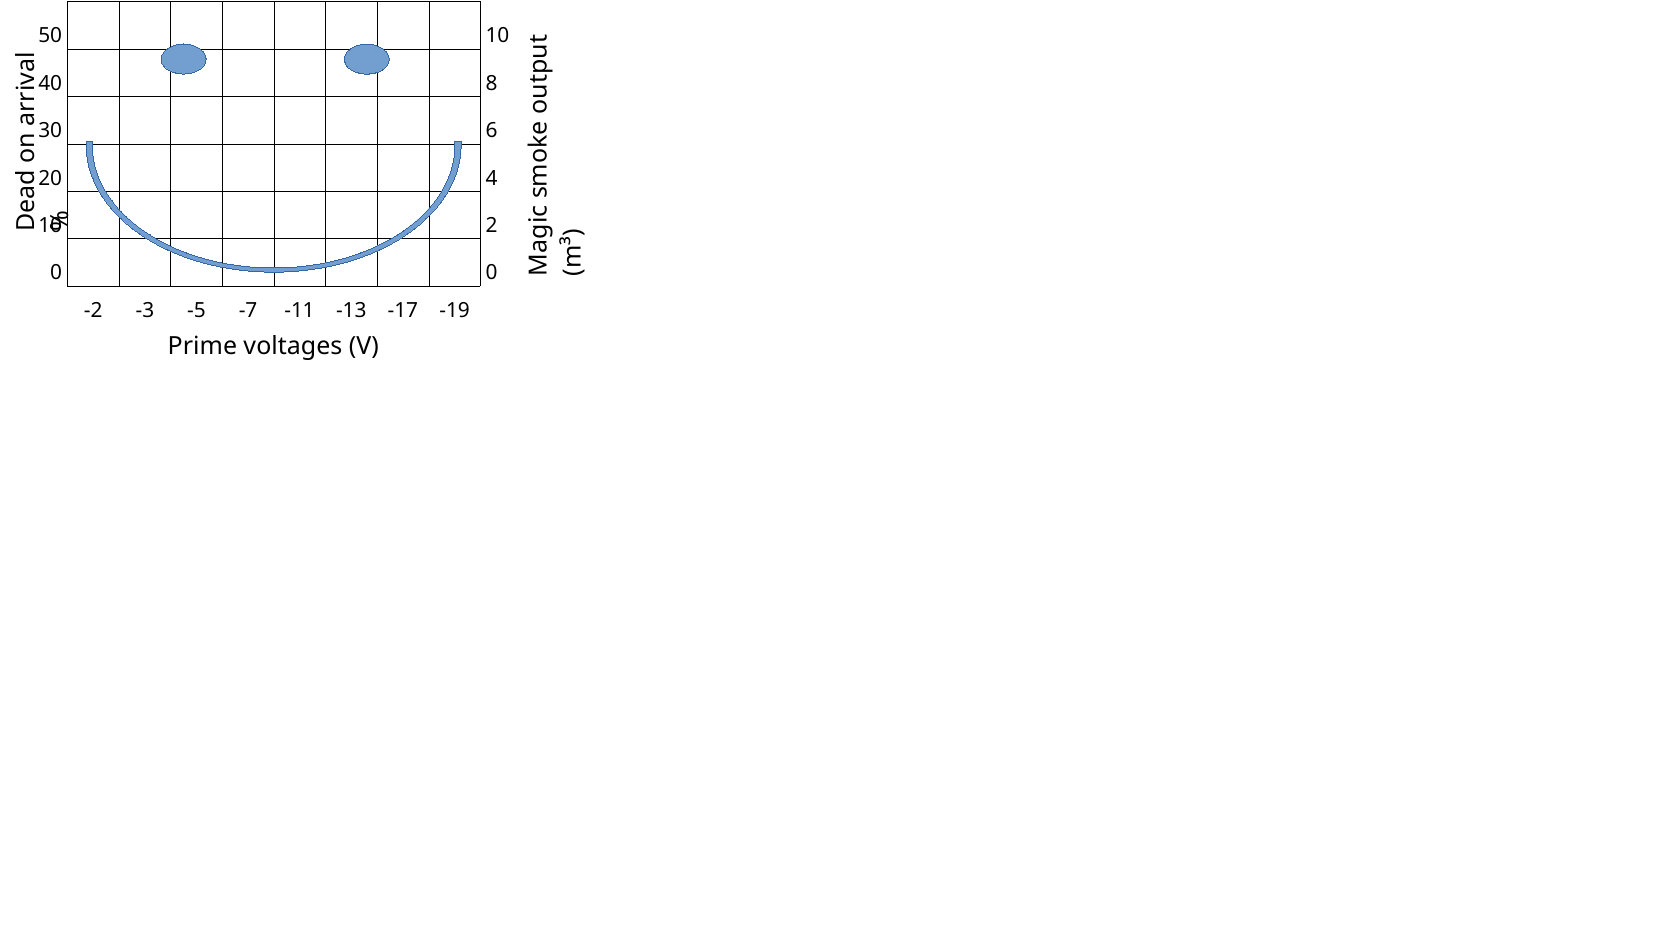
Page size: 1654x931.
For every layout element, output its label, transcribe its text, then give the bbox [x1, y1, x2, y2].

table_cell [378, 239, 429, 286]
table_cell -13 [325, 287, 377, 320]
table_cell -19 [429, 287, 480, 333]
table_cell [171, 252, 222, 286]
table_cell [120, 239, 170, 286]
table_cell 6 [481, 96, 512, 144]
table_header [378, 2, 429, 49]
text_box [86, 141, 462, 273]
table_cell [171, 50, 222, 96]
table_header [275, 2, 325, 49]
table_cell [93, 145, 119, 191]
table_cell [275, 239, 325, 267]
table_cell [378, 97, 429, 144]
table_header [223, 2, 274, 49]
table_cell [378, 192, 429, 238]
table_cell -17 [377, 287, 429, 333]
table_cell [223, 145, 274, 191]
table_cell [159, 239, 170, 245]
table_cell [120, 145, 170, 191]
table_cell [171, 239, 222, 262]
table_cell [326, 252, 377, 286]
table_cell [378, 239, 388, 244]
table_cell [326, 97, 377, 144]
table_cell [480, 286, 532, 333]
text_box [344, 44, 390, 75]
table_header [326, 2, 377, 49]
table_cell [68, 192, 119, 238]
table_cell -5 [171, 287, 222, 320]
table_cell [275, 192, 325, 238]
table_cell [430, 192, 480, 238]
table_cell [275, 50, 325, 96]
table_cell [378, 50, 429, 96]
table_cell [107, 192, 119, 208]
table_header 50 [16, 1, 67, 49]
table_cell [403, 217, 429, 238]
table_cell [223, 192, 274, 238]
table_cell [223, 239, 274, 267]
table_cell [171, 145, 222, 191]
table_cell -2 [67, 287, 119, 333]
table_cell [326, 192, 377, 238]
table_cell [171, 192, 222, 238]
table_cell 4 [481, 144, 512, 191]
table_cell [171, 97, 222, 144]
table_cell [430, 145, 454, 191]
table_cell [68, 145, 98, 191]
table_cell 0 [16, 238, 67, 286]
table_cell [326, 50, 377, 96]
table_header [430, 2, 480, 49]
table_cell [68, 239, 119, 286]
table_cell [120, 50, 170, 96]
table_cell 2 [481, 191, 512, 238]
table_cell [378, 145, 429, 191]
table_cell [326, 239, 377, 262]
table_cell [120, 192, 170, 238]
table_cell [68, 97, 119, 144]
table_cell -7 [222, 287, 274, 320]
table_cell [275, 97, 325, 144]
table_cell [275, 145, 325, 191]
text_box Prime voltages (V) [145, 320, 401, 361]
table_cell [68, 50, 119, 96]
table_cell [430, 239, 480, 286]
text_box Dead on arrival % [0, 13, 65, 247]
table_cell 8 [481, 49, 512, 96]
table_header 10 [481, 1, 512, 49]
table_cell [120, 219, 144, 238]
table_cell [275, 268, 325, 286]
table_cell [120, 97, 170, 144]
table_cell [223, 97, 274, 144]
table_cell [16, 286, 67, 333]
table_cell [430, 192, 440, 205]
table_header [68, 2, 119, 49]
table_cell 0 [481, 238, 512, 286]
table_header [171, 2, 222, 49]
table_cell -11 [274, 287, 325, 320]
table_cell [449, 145, 480, 191]
table_cell [223, 268, 274, 286]
table_cell [430, 97, 480, 144]
table_cell [326, 145, 377, 191]
table_cell -3 [119, 287, 171, 333]
table_cell [223, 50, 274, 96]
text_box [161, 43, 207, 75]
table_header [120, 2, 170, 49]
text_box Magic smoke output (m³) [512, 0, 578, 292]
table_cell [430, 50, 480, 96]
